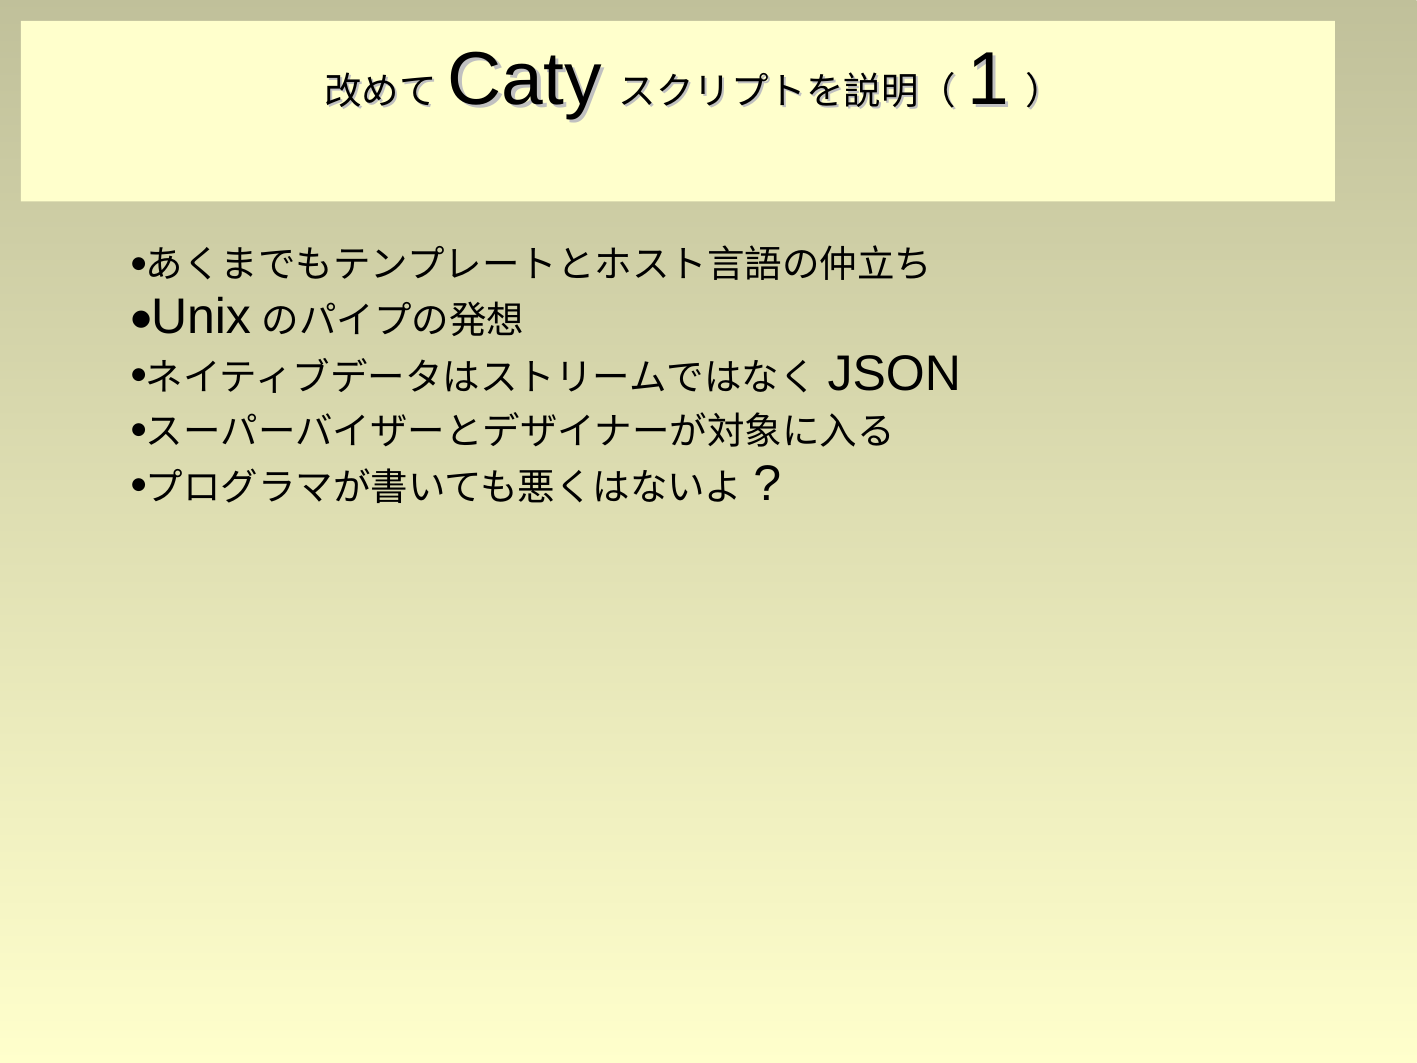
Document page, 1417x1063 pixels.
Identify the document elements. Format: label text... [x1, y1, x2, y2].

text_box 改めてCatyスクリプトを説明（1） [22, 29, 1365, 230]
text_box あくまでもテンプレートとホスト言語の仲立ち Unixのパイプの発想 ネイティブデータはストリームではなくJSON スーパーバイザーとデザイナーが対象に入る プログラマが書いても悪くはないよ? [116, 227, 1259, 1019]
text_box [20, 20, 1335, 202]
